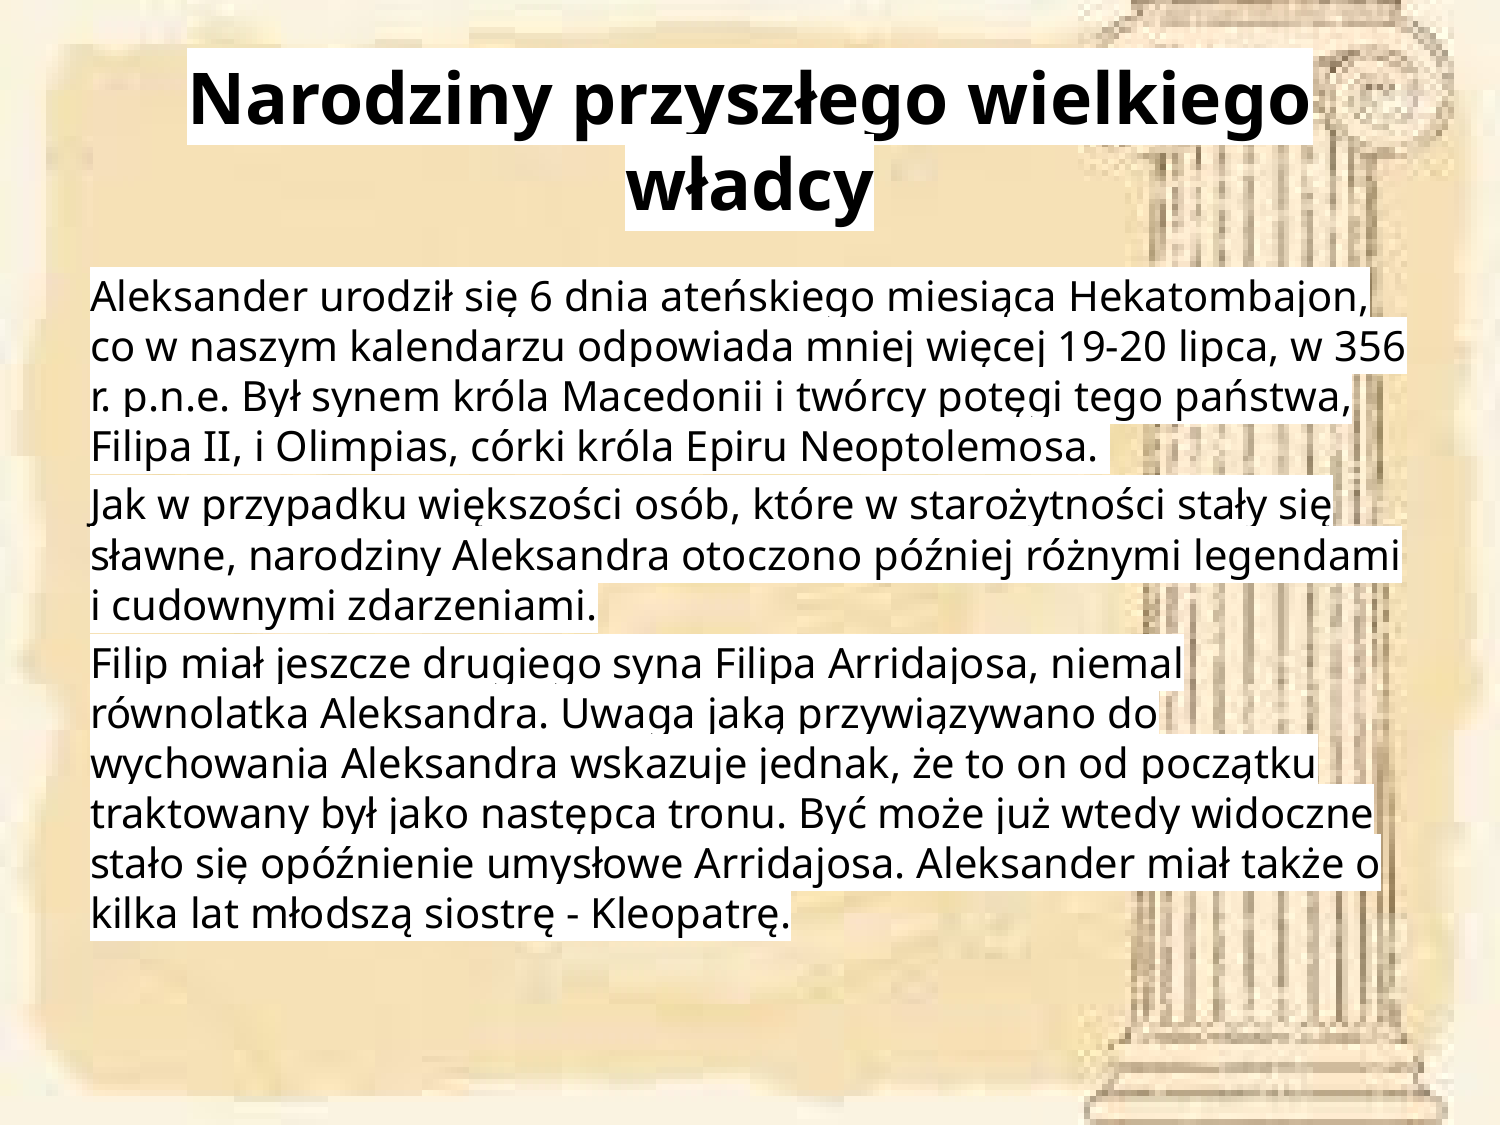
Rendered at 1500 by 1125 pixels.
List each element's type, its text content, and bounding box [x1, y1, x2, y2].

picture [0, 0, 1500, 1125]
list Aleksander urodził się 6 dnia ateńskiego miesiąca Hekatombajon, co w naszym kalendarzu odpowiada mniej więcej 19-20 lipca, w 356 r. p.n.e. Był synem króla Macedonii i twórcy potęgi tego państwa, Filipa II, i Olimpias, córki króla Epiru Neoptolemosa. Jak w przypadku większości osób, które w starożytności stały się sławne, narodziny Aleksandra otoczono później różnymi legendami i cudownymi zdarzeniami. Filip miał jeszcze drugiego syna Filipa Arridajosa, niemal równolatka Aleksandra. Uwaga jaką przywiązywano do wychowania Aleksandra wskazuje jednak, że to on od początku traktowany był jako następca tronu. Być może już wtedy widoczne stało się opóźnienie umysłowe Arridajosa. Aleksander miał także o kilka lat młodszą siostrę - Kleopatrę. [75, 262, 1425, 1005]
title Narodziny przyszłego wielkiego władcy [75, 45, 1425, 233]
